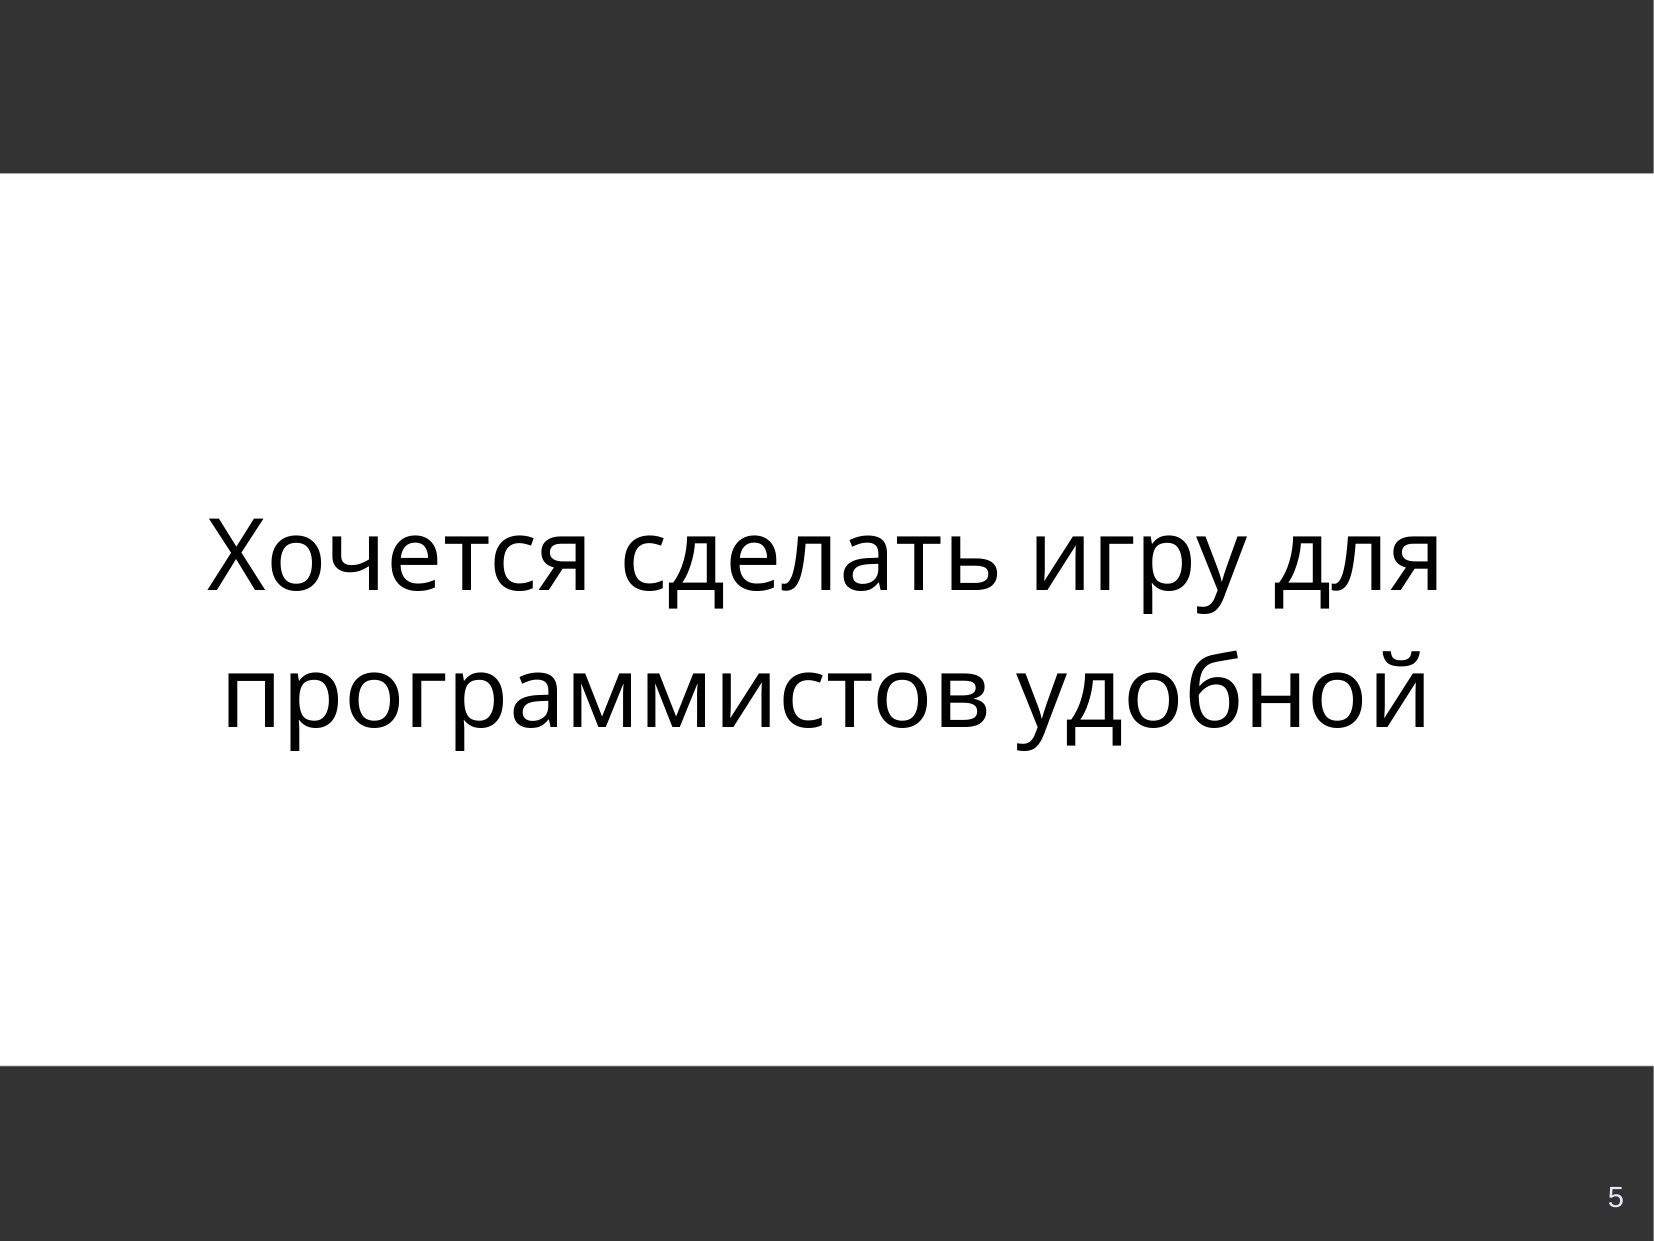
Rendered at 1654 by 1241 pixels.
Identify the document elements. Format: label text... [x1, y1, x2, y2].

title Хочется сделать игру для программистов удобной [29, 214, 1625, 1027]
picture [0, 0, 1654, 1241]
